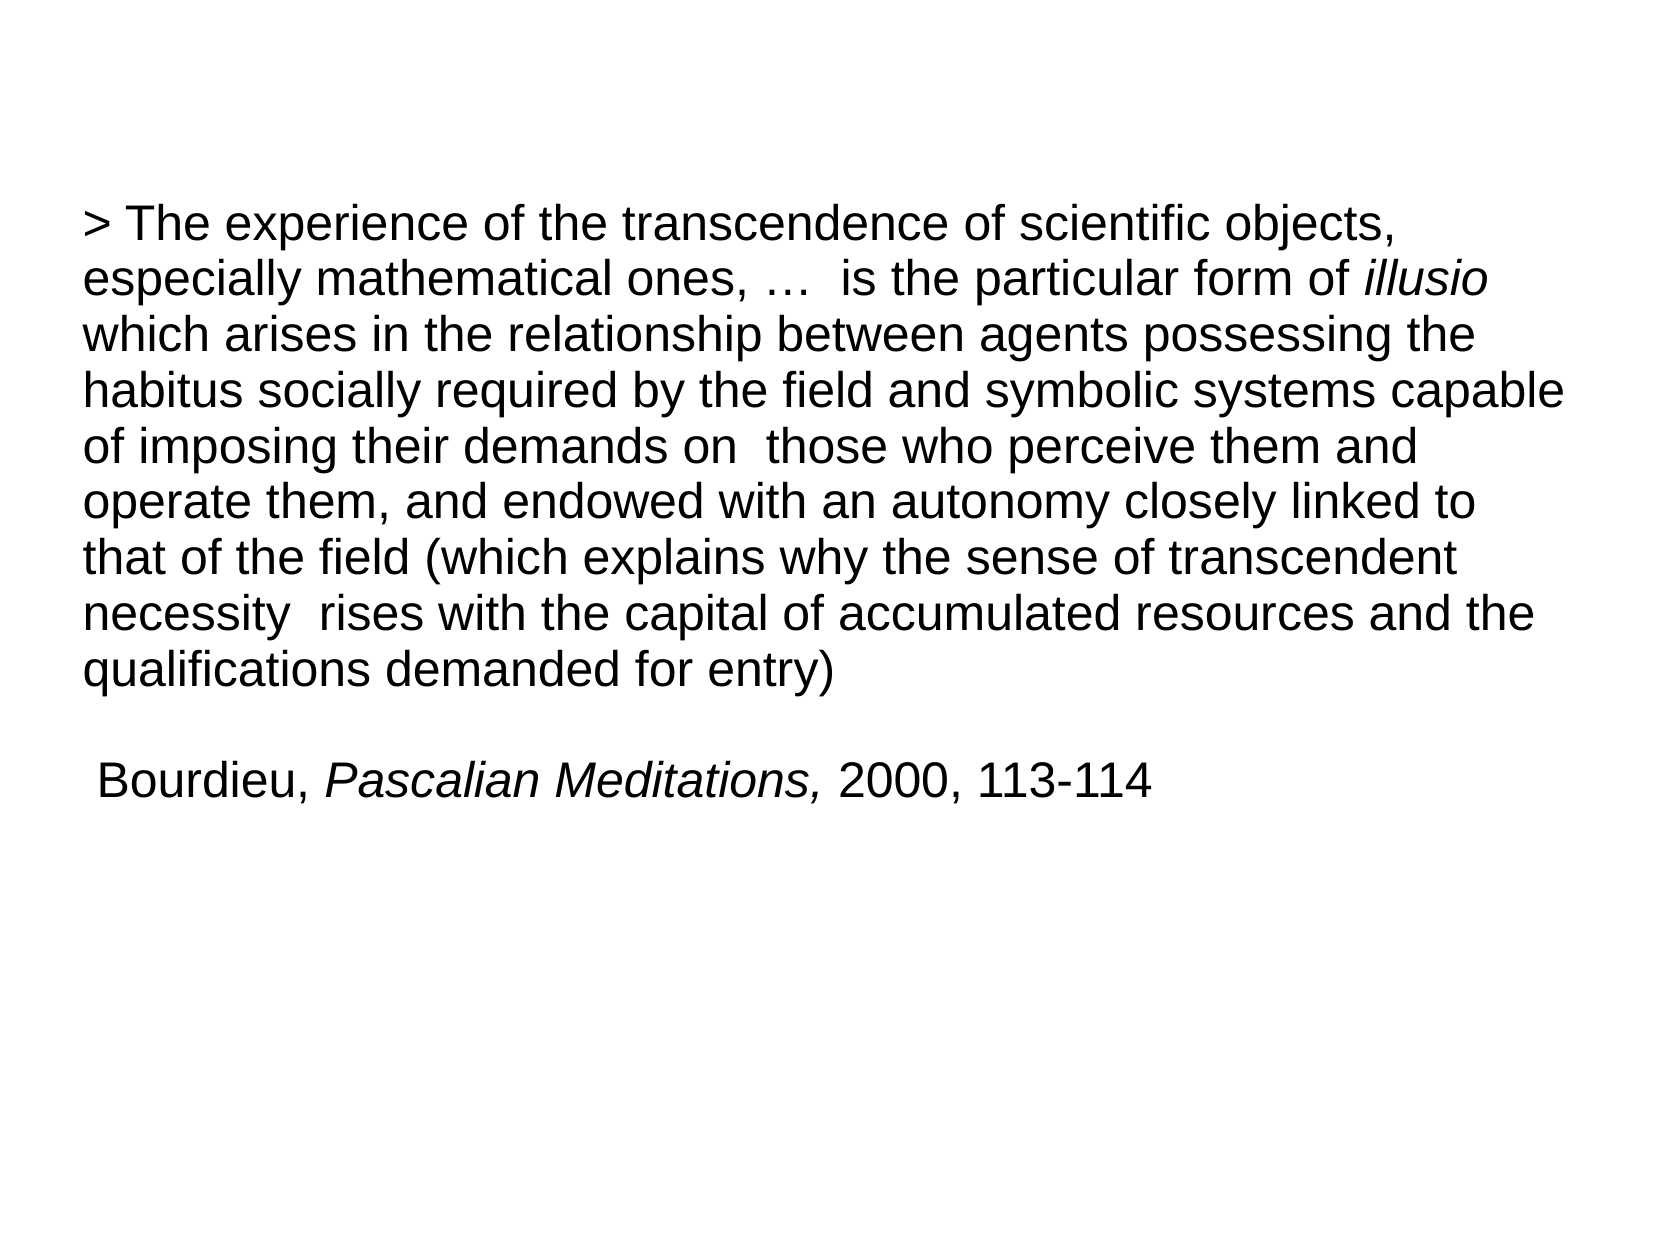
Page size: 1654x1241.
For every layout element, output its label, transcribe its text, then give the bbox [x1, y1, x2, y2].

subtitle > The experience of the transcendence of scientific objects, especially mathematical ones, … is the particular form of illusio which arises in the relationship between agents possessing the habitus socially required by the field and symbolic systems capable of imposing their demands on those who perceive them and operate them, and endowed with an autonomy closely linked to that of the field (which explains why the sense of transcendent necessity rises with the capital of accumulated resources and the qualifications demanded for entry) Bourdieu, Pascalian Meditations, 2000, 113-114 [82, 49, 1571, 1010]
